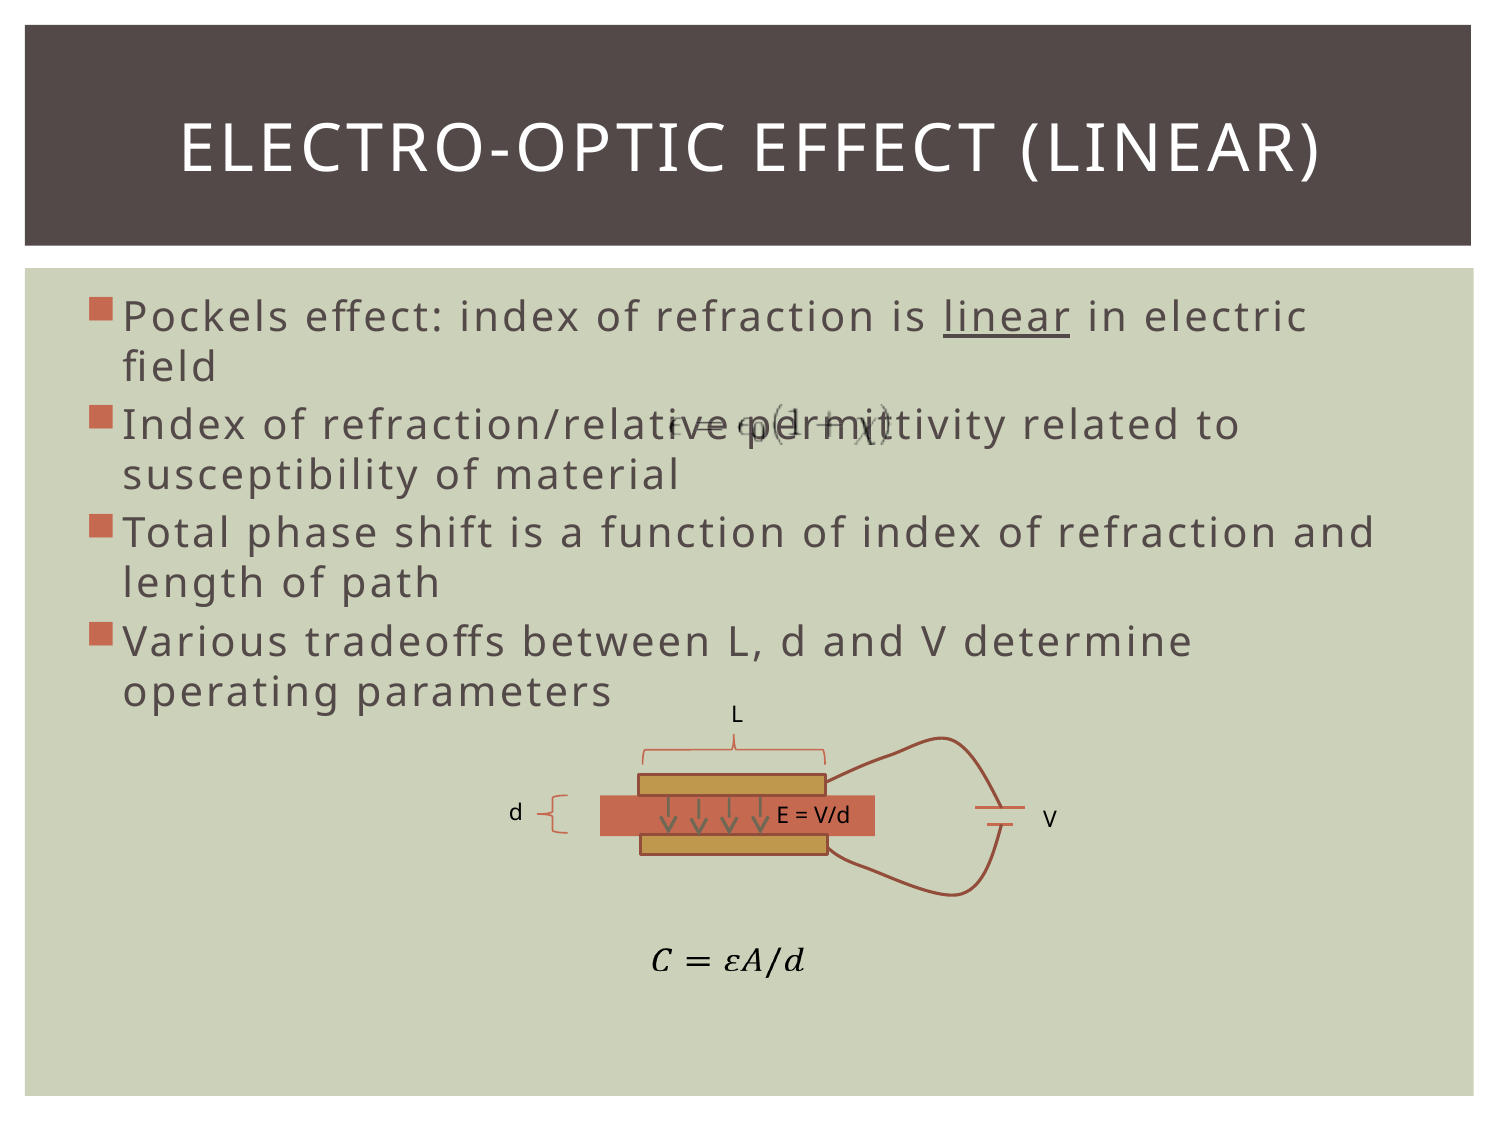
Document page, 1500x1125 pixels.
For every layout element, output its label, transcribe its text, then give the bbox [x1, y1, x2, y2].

title Electro-optic effect (linear) [62, 58, 1438, 232]
text_box V [1028, 796, 1072, 840]
picture [668, 404, 892, 445]
text_box E = V/d [761, 792, 866, 836]
text_box [600, 774, 875, 855]
list Pockels effect: index of refraction is linear in electric field Index of refraction/relative permittivity related to susceptibility of material Total phase shift is a function of index of refraction and length of path Various tradeoffs between L, d and V determine operating parameters [62, 281, 1413, 1005]
text_box d [494, 790, 539, 833]
text_box L [716, 692, 759, 735]
text_box [629, 932, 827, 993]
